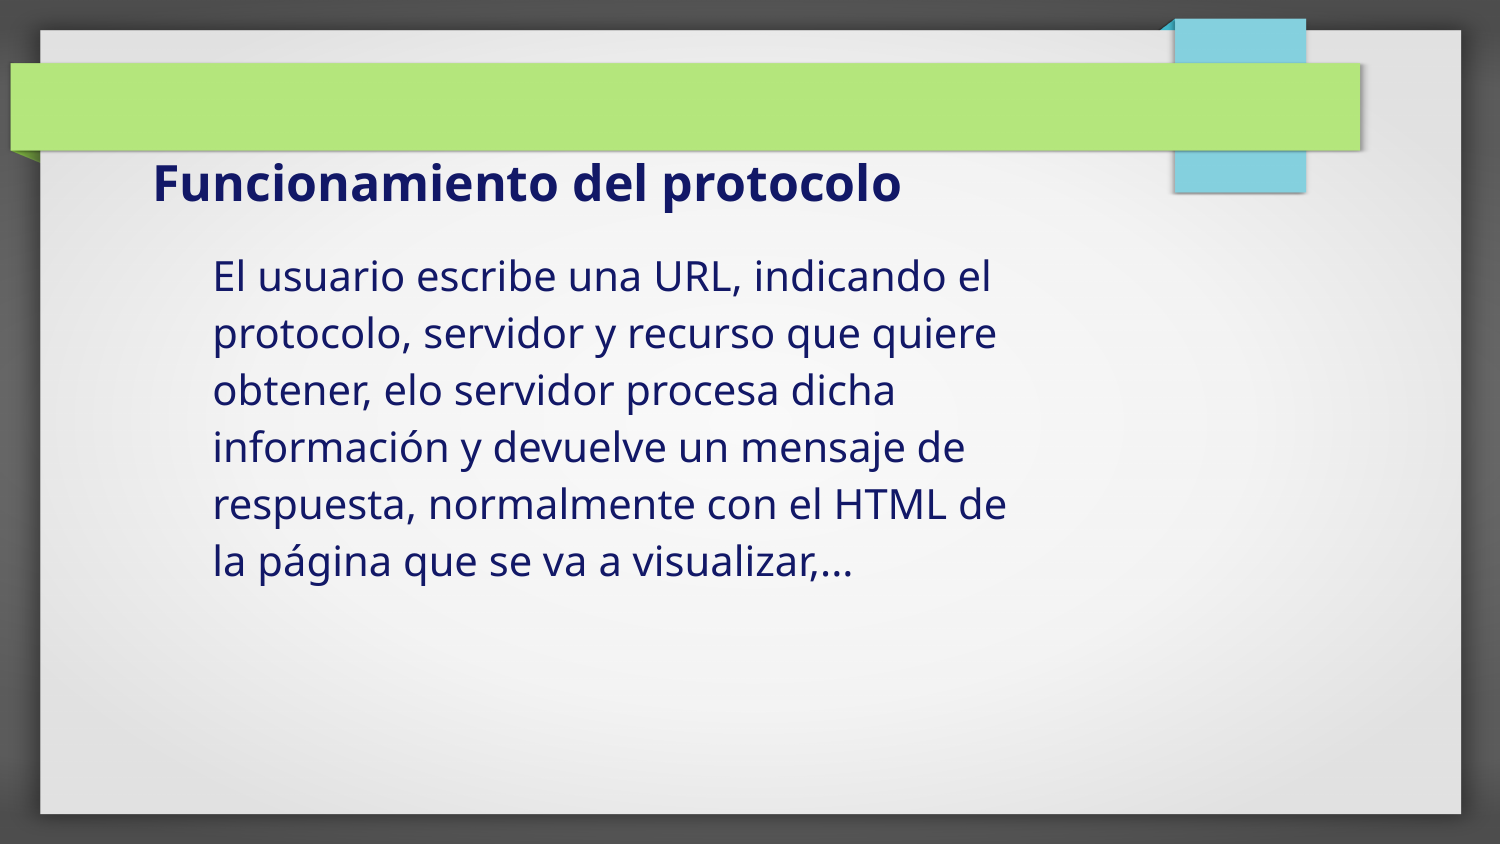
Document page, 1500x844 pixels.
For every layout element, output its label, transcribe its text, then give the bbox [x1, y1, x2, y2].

picture [0, 0, 1500, 844]
list El usuario escribe una URL, indicando el protocolo, servidor y recurso que quiere obtener, elo servidor procesa dicha información y devuelve un mensaje de respuesta, normalmente con el HTML de la página que se va a visualizar,... [137, 246, 1011, 781]
title Funcionamiento del protocolo [137, 146, 1011, 227]
